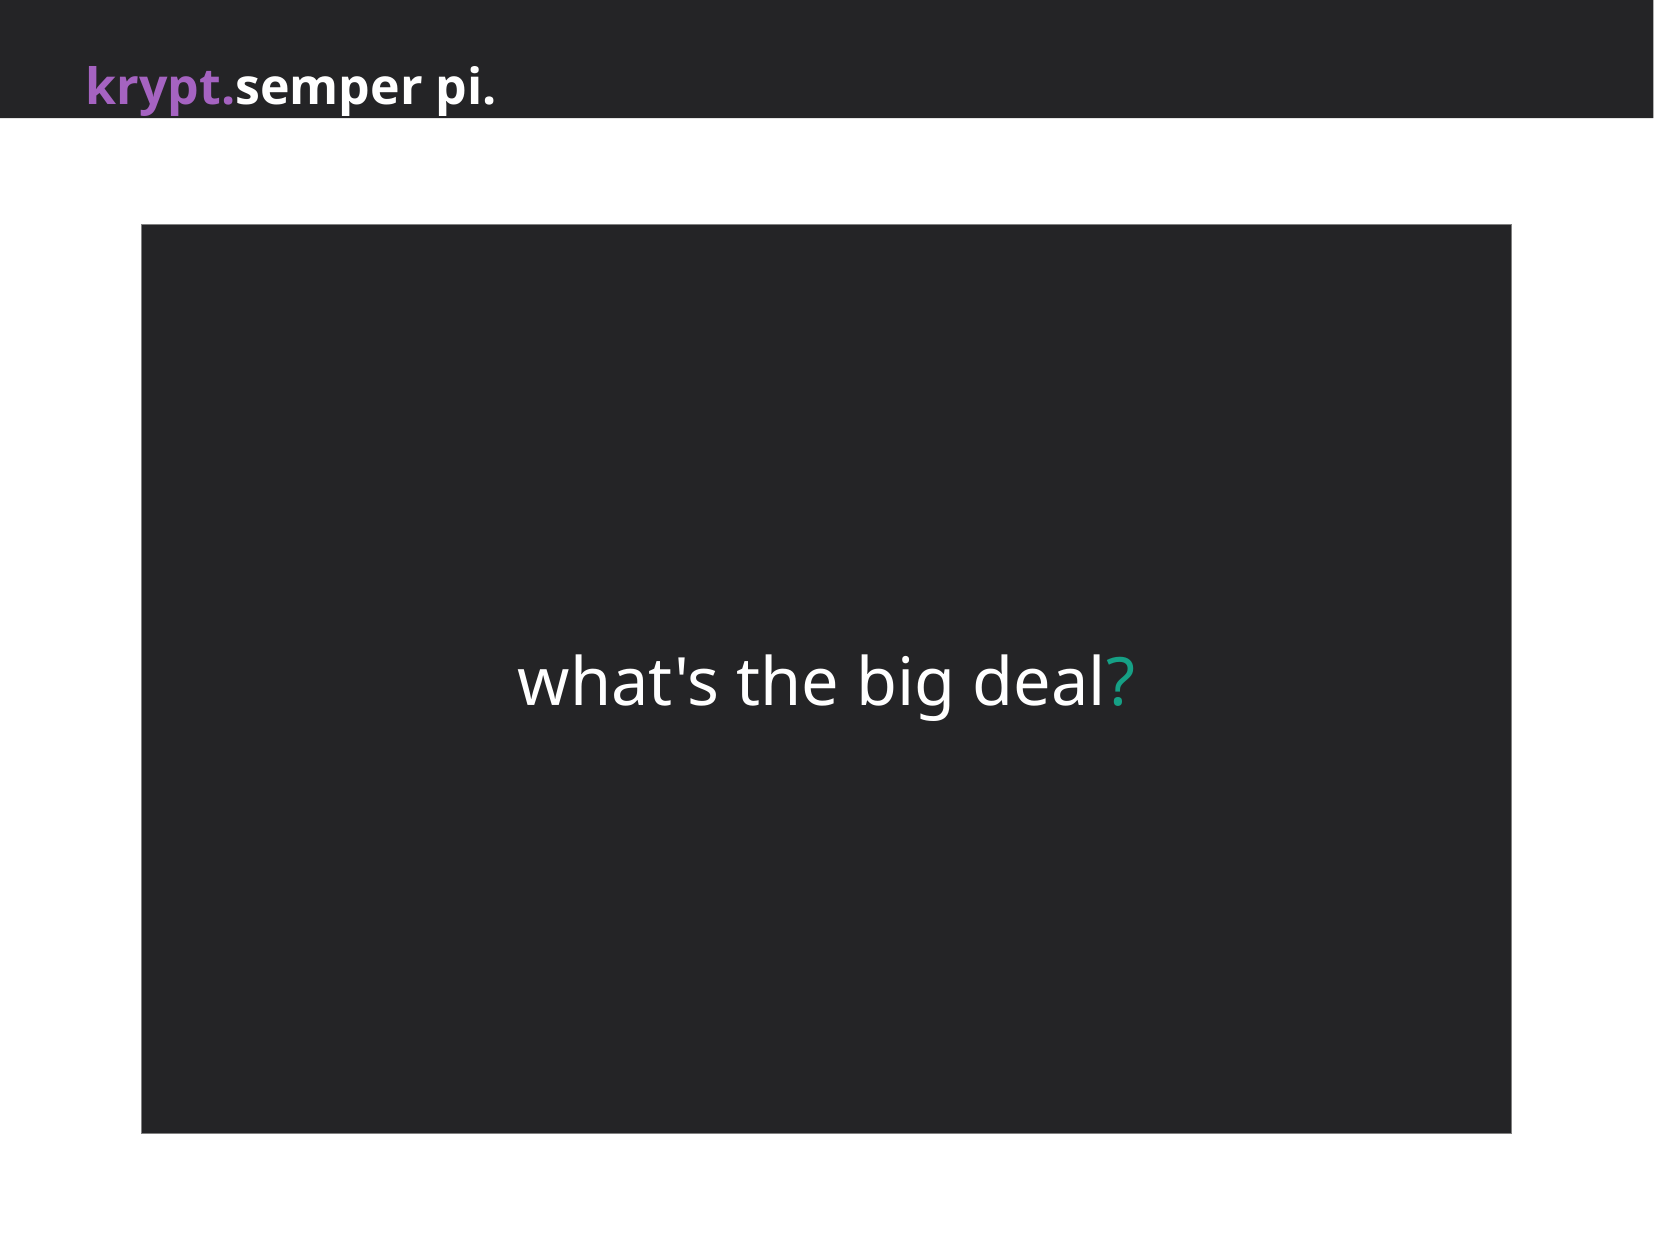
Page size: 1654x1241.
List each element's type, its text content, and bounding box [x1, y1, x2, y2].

text_box what's the big deal? [141, 224, 1512, 1134]
text_box [0, 0, 1654, 119]
text_box krypt.semper pi. [70, 43, 544, 119]
